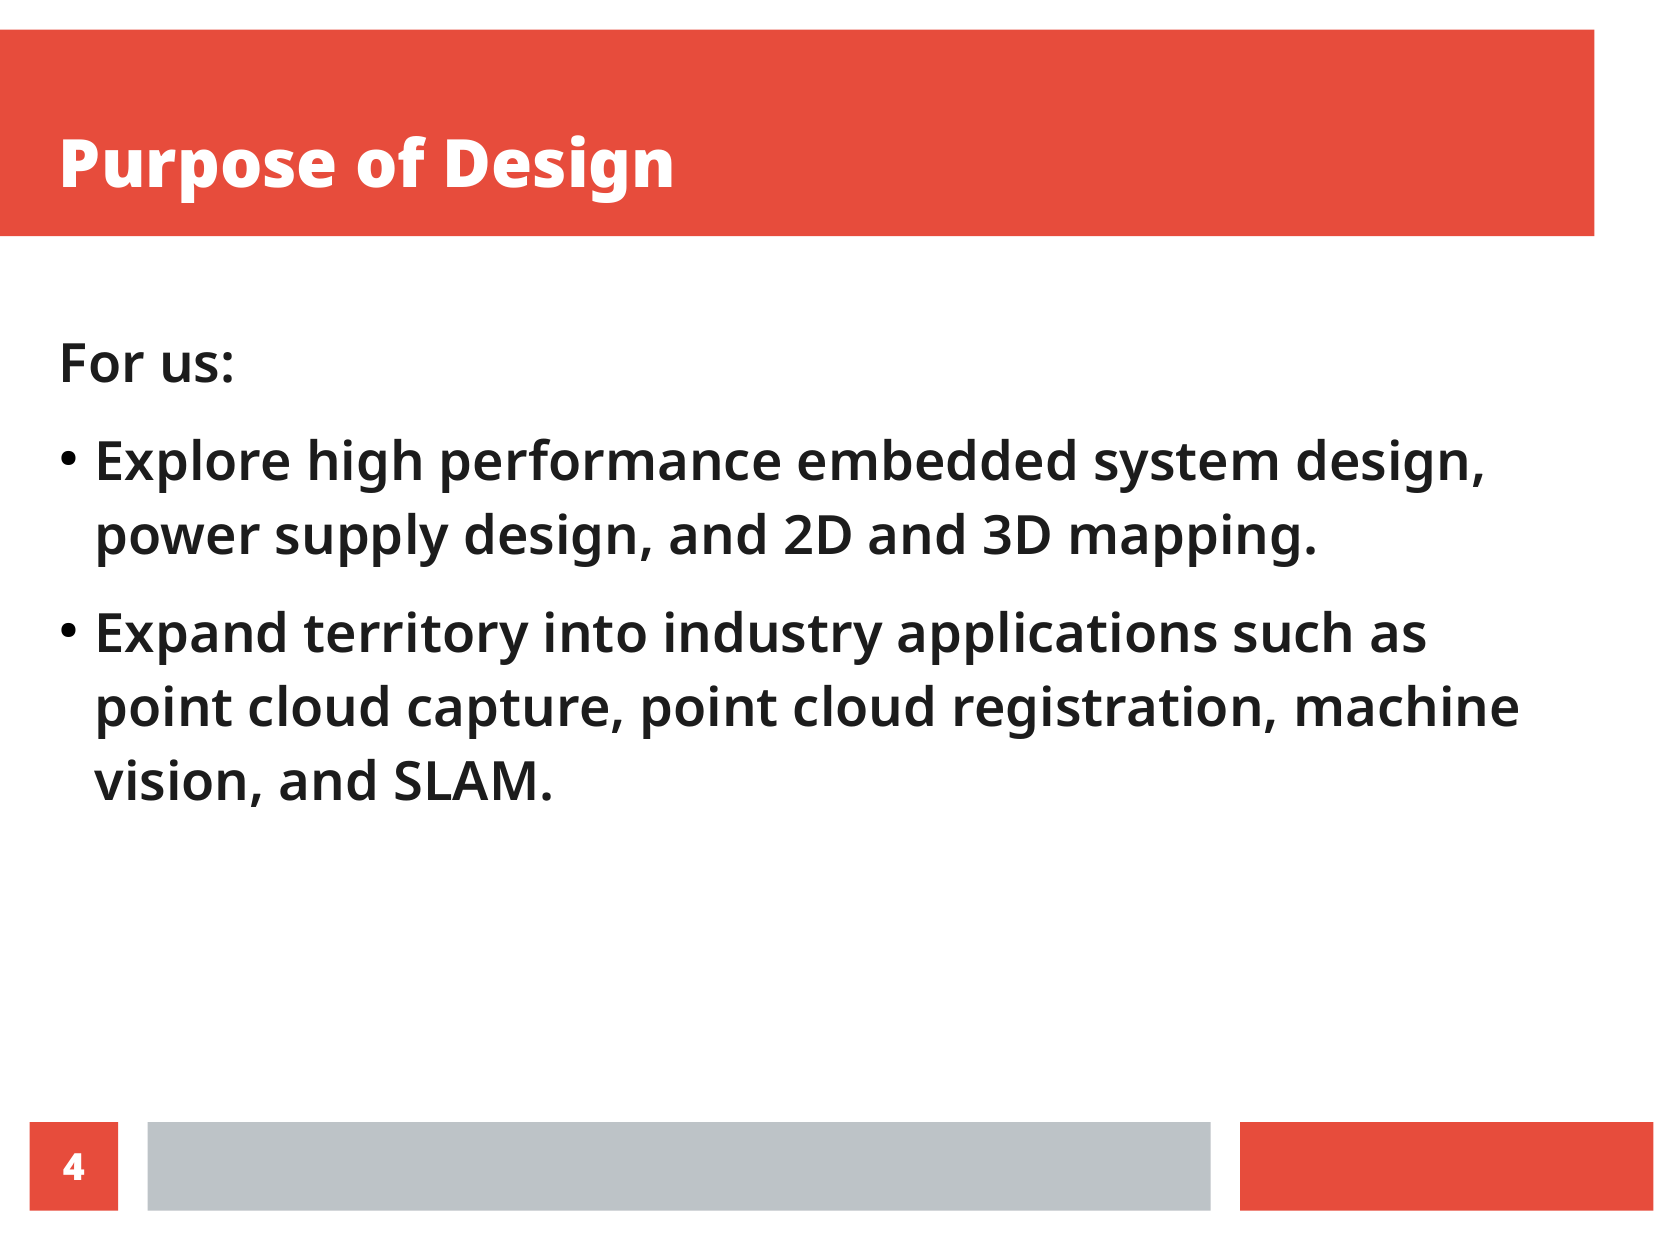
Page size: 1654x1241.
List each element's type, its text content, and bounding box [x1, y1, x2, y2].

title Purpose of Design [59, 59, 1595, 207]
list For us: Explore high performance embedded system design, power supply design, and 2D and 3D mapping. Expand territory into industry applications such as point cloud capture, point cloud registration, machine vision, and SLAM. [59, 324, 1565, 1093]
